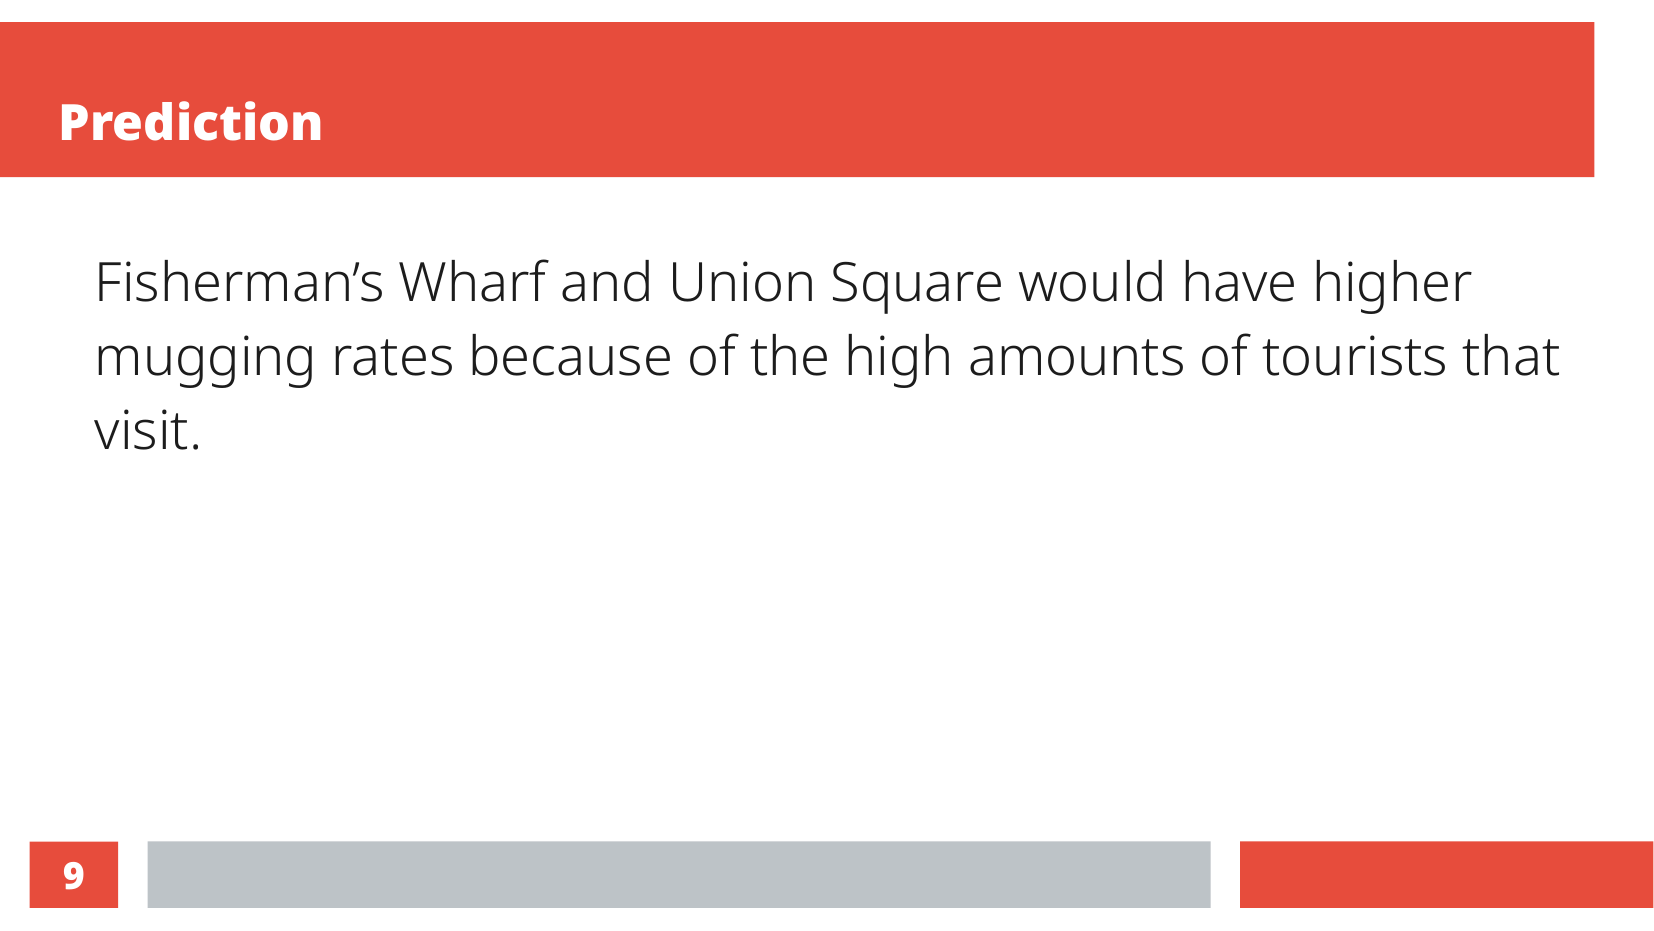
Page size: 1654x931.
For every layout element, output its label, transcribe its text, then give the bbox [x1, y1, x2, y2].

subtitle Fisherman’s Wharf and Union Square would have higher mugging rates because of the high amounts of tourists that visit. [59, 243, 1565, 820]
title Prediction [59, 44, 1595, 156]
